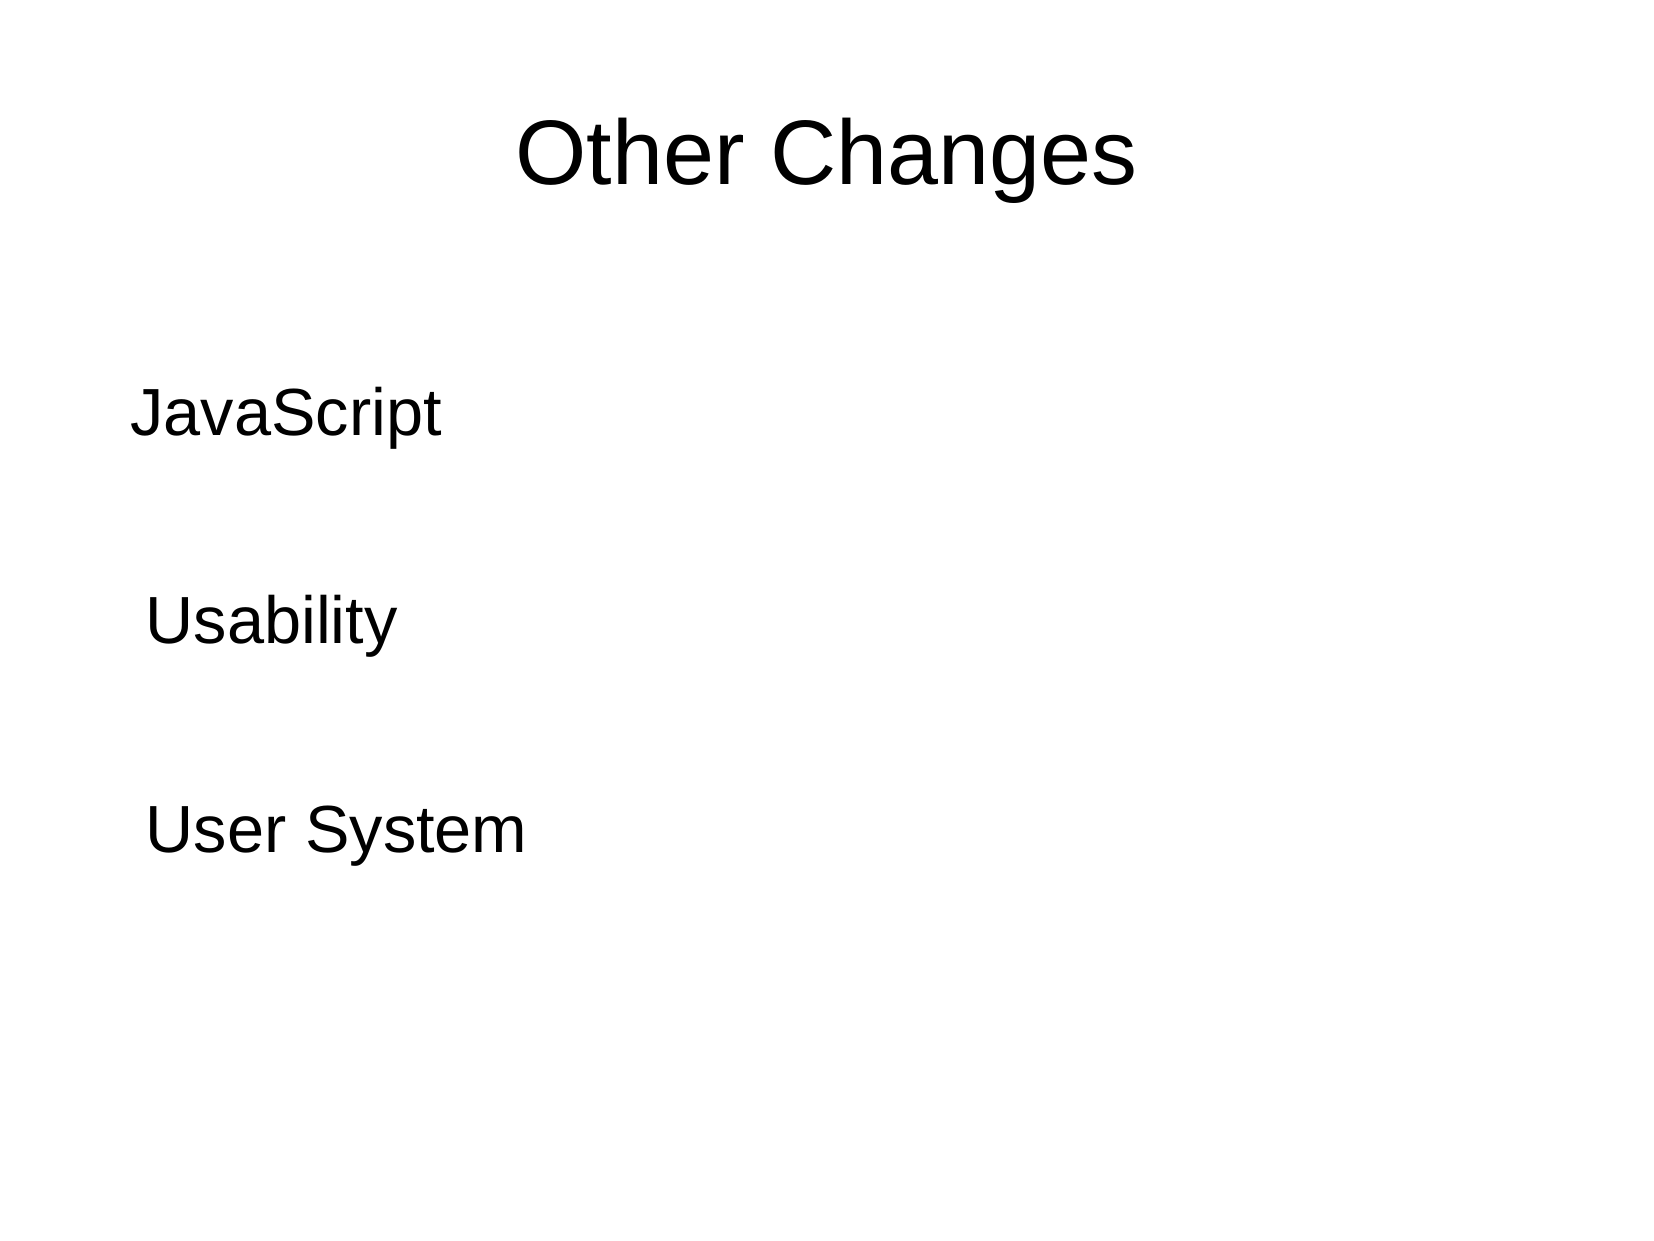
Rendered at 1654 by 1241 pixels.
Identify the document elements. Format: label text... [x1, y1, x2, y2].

title Other Changes [82, 49, 1571, 257]
list JavaScript Usability User System [75, 375, 1564, 1194]
